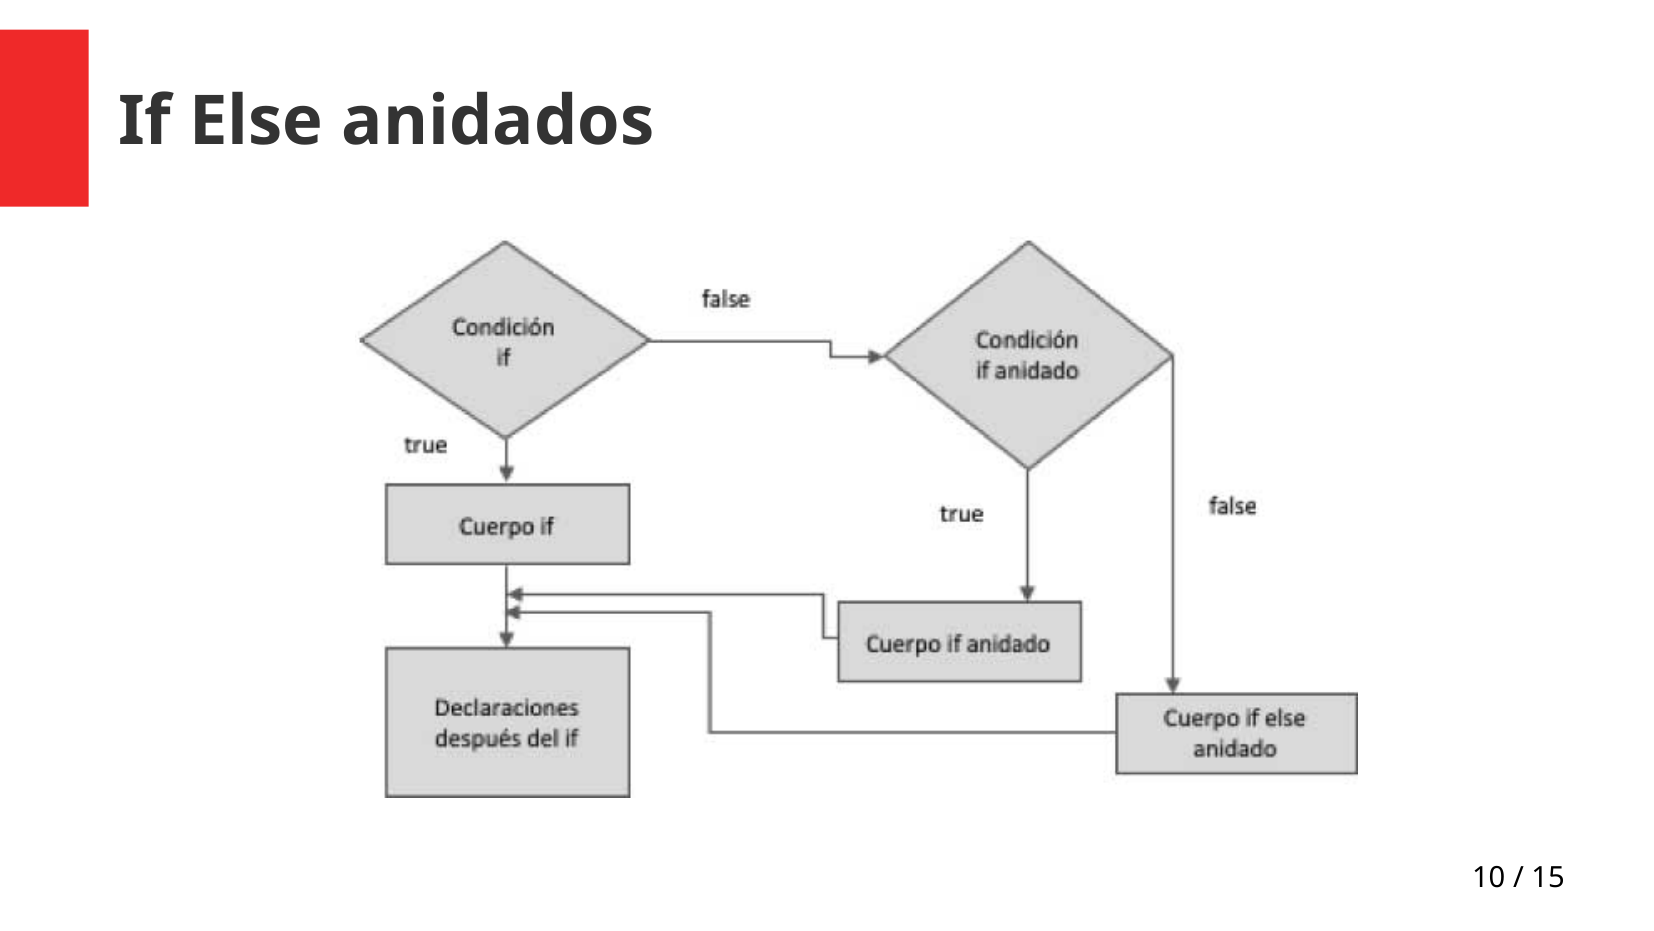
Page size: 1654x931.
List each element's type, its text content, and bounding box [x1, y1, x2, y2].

picture [355, 236, 1358, 798]
title If Else anidados [118, 29, 1595, 207]
